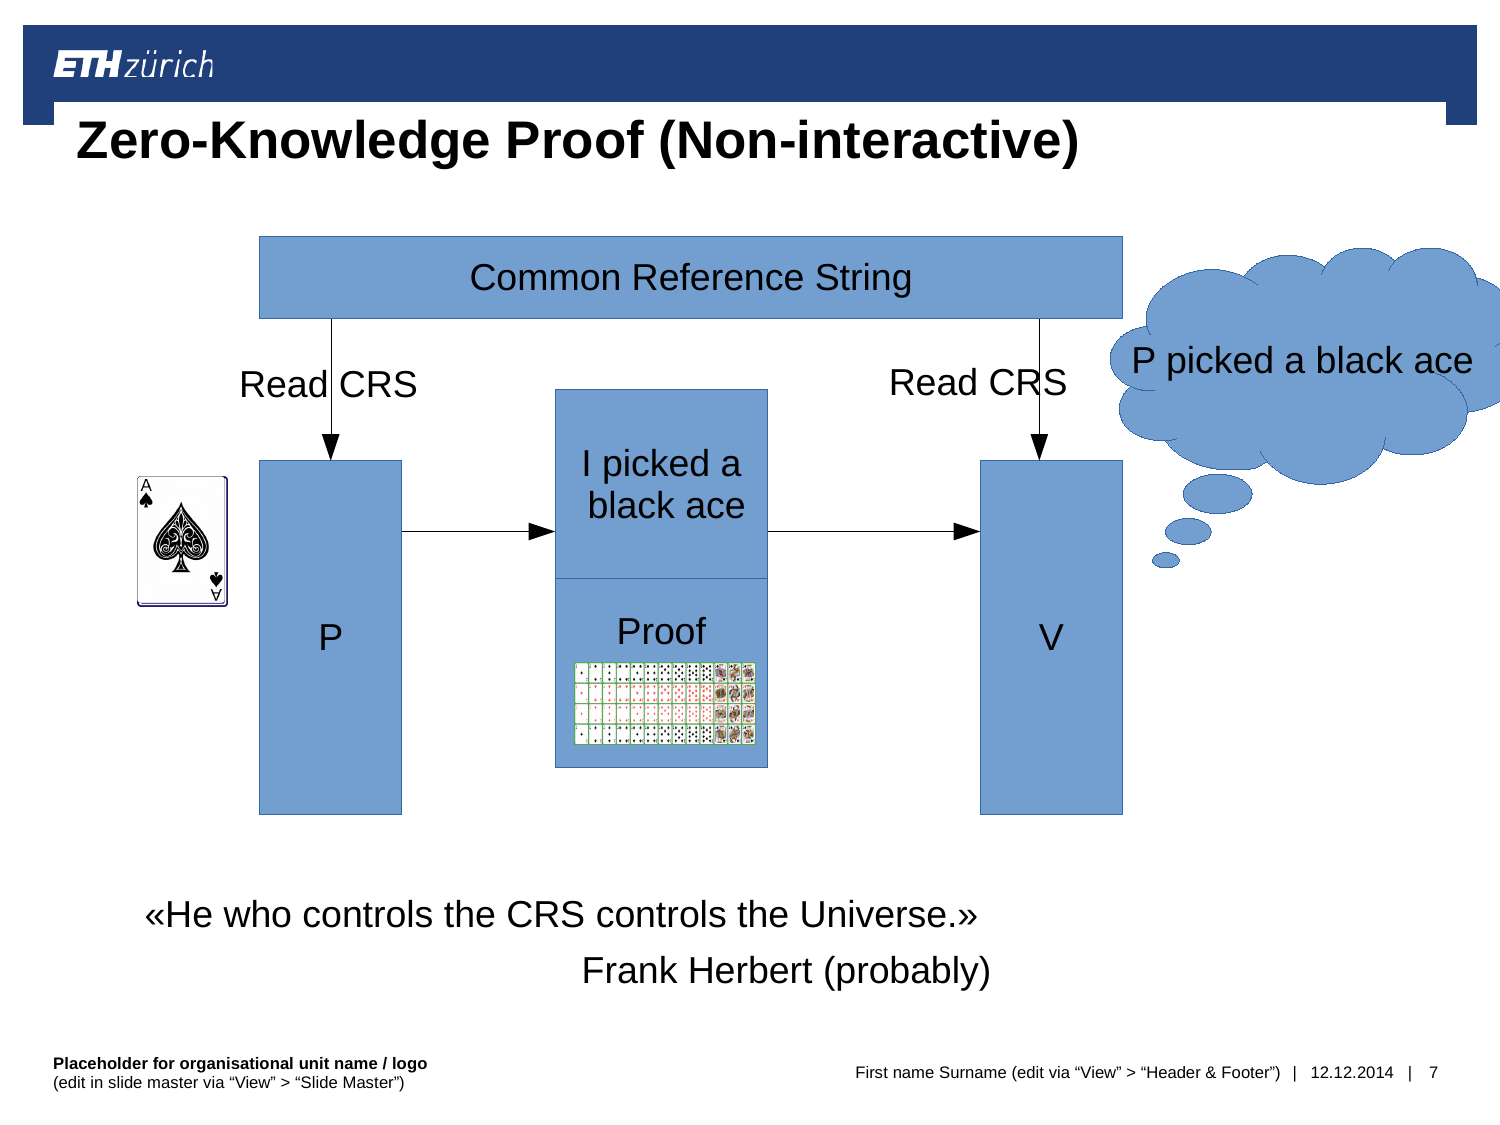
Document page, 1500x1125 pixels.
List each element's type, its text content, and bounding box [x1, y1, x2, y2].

text_box P [259, 460, 402, 815]
text_box Read CRS [224, 356, 433, 414]
picture [137, 476, 228, 607]
text_box V [980, 460, 1123, 815]
picture [574, 662, 756, 745]
text_box Frank Herbert (probably) [566, 942, 1016, 1000]
text_box Proof [555, 579, 768, 768]
title Zero-Knowledge Proof (Non-interactive) [53, 101, 1447, 262]
text_box P picked a black ace [1110, 248, 1500, 485]
text_box Read CRS [874, 354, 1083, 412]
text_box I picked a black ace [555, 389, 768, 579]
text_box P picked a black ace [1152, 552, 1180, 568]
text_box Common Reference String [259, 236, 1123, 319]
text_box P picked a black ace [1183, 474, 1253, 514]
text_box «He who controls the CRS controls the Universe.» [129, 885, 994, 943]
text_box P picked a black ace [1165, 518, 1212, 545]
